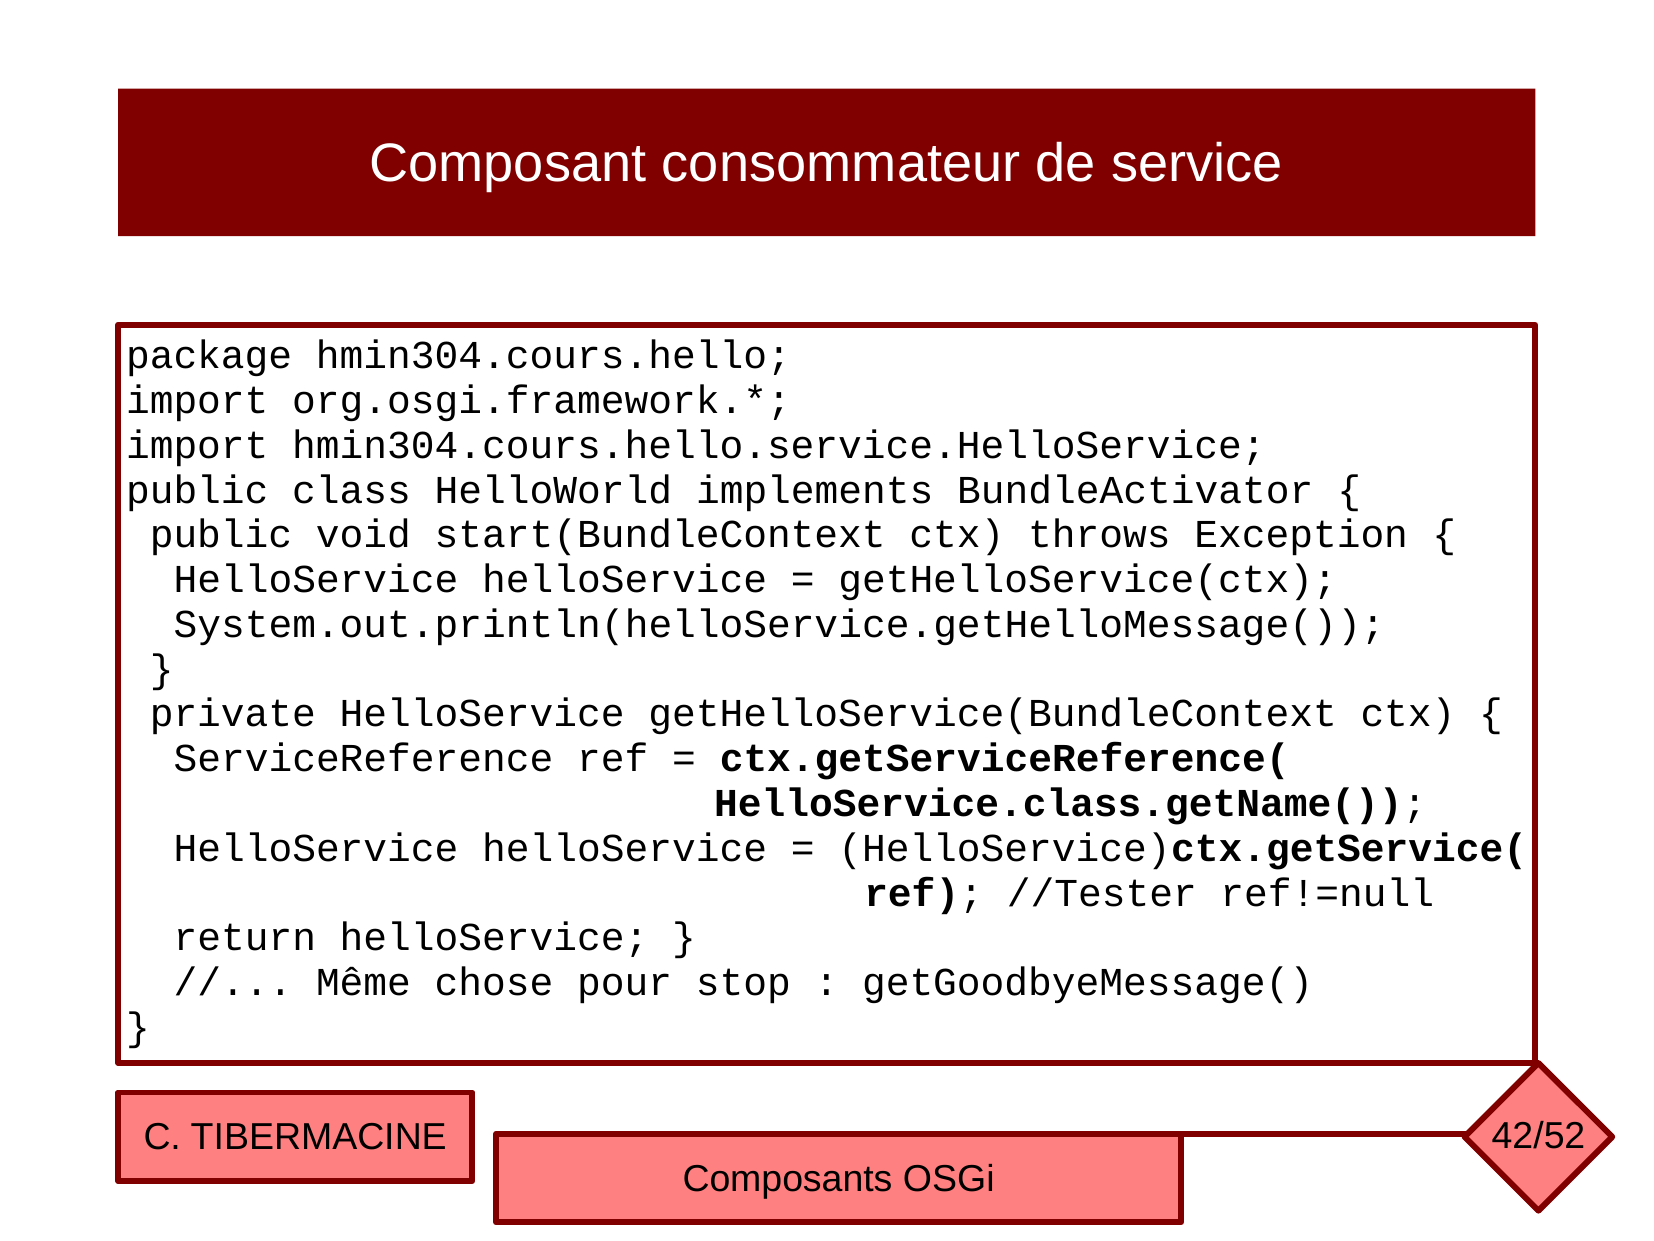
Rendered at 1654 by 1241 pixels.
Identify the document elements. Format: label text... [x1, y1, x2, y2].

text_box Composants OSGi [496, 1133, 1182, 1223]
text_box [1495, 1062, 1582, 1106]
text_box [1464, 1125, 1476, 1149]
text_box [1601, 1125, 1613, 1149]
text_box C. TIBERMACINE [118, 1092, 473, 1182]
text_box [1533, 1206, 1544, 1211]
text_box package hmin304.cours.hello; import org.osgi.framework.*; import hmin304.cours.hello.service.HelloService; public class HelloWorld implements BundleActivator { public void start(BundleContext ctx) throws Exception { HelloService helloService = getHelloService(ctx); System.out.println(helloService.getHelloMessage()); } private HelloService getHelloService(BundleContext ctx) { ServiceReference ref = ctx.getServiceReference( HelloService.class.getName()); HelloService helloService = (HelloService)ctx.getService( ref); //Tester ref!=null return helloService; } //... Même chose pour stop : getGoodbyeMessage() } [118, 324, 1536, 1063]
text_box <numéro>/52 [1476, 1106, 1601, 1206]
text_box Composant consommateur de service [118, 88, 1536, 237]
